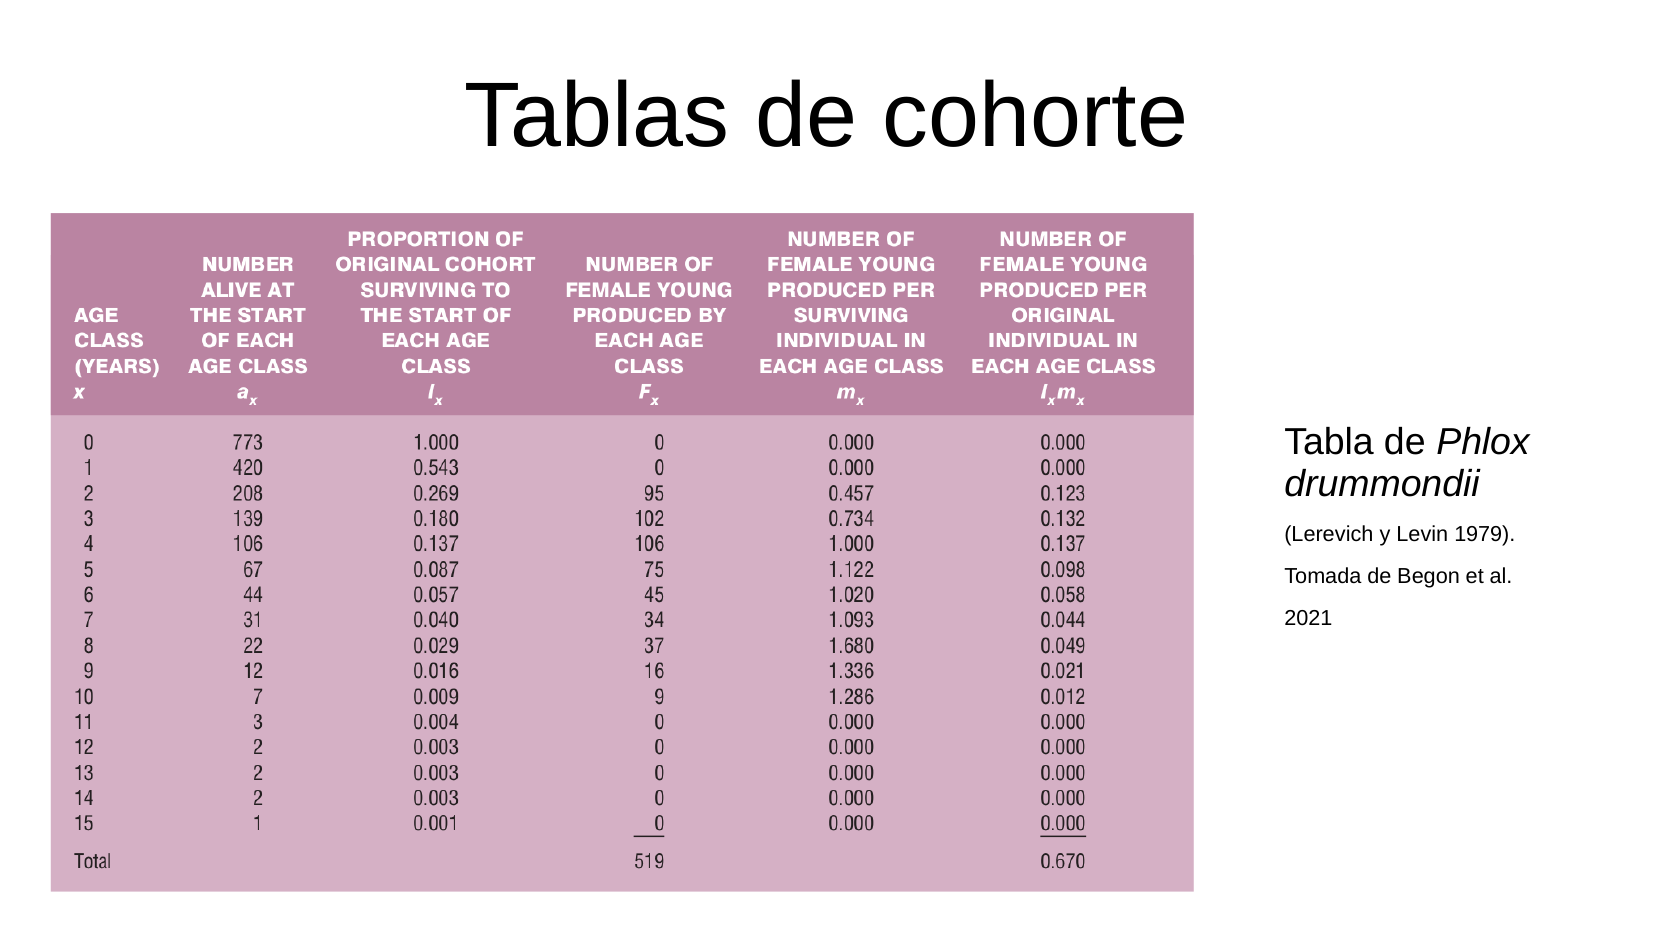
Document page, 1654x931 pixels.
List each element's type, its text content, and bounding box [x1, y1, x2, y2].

title Tablas de cohorte [82, 37, 1571, 193]
text_box Tabla de Phlox drummondii (Lerevich y Levin 1979). Tomada de Begon et al. 2021 [1269, 413, 1565, 639]
picture [29, 206, 1211, 902]
